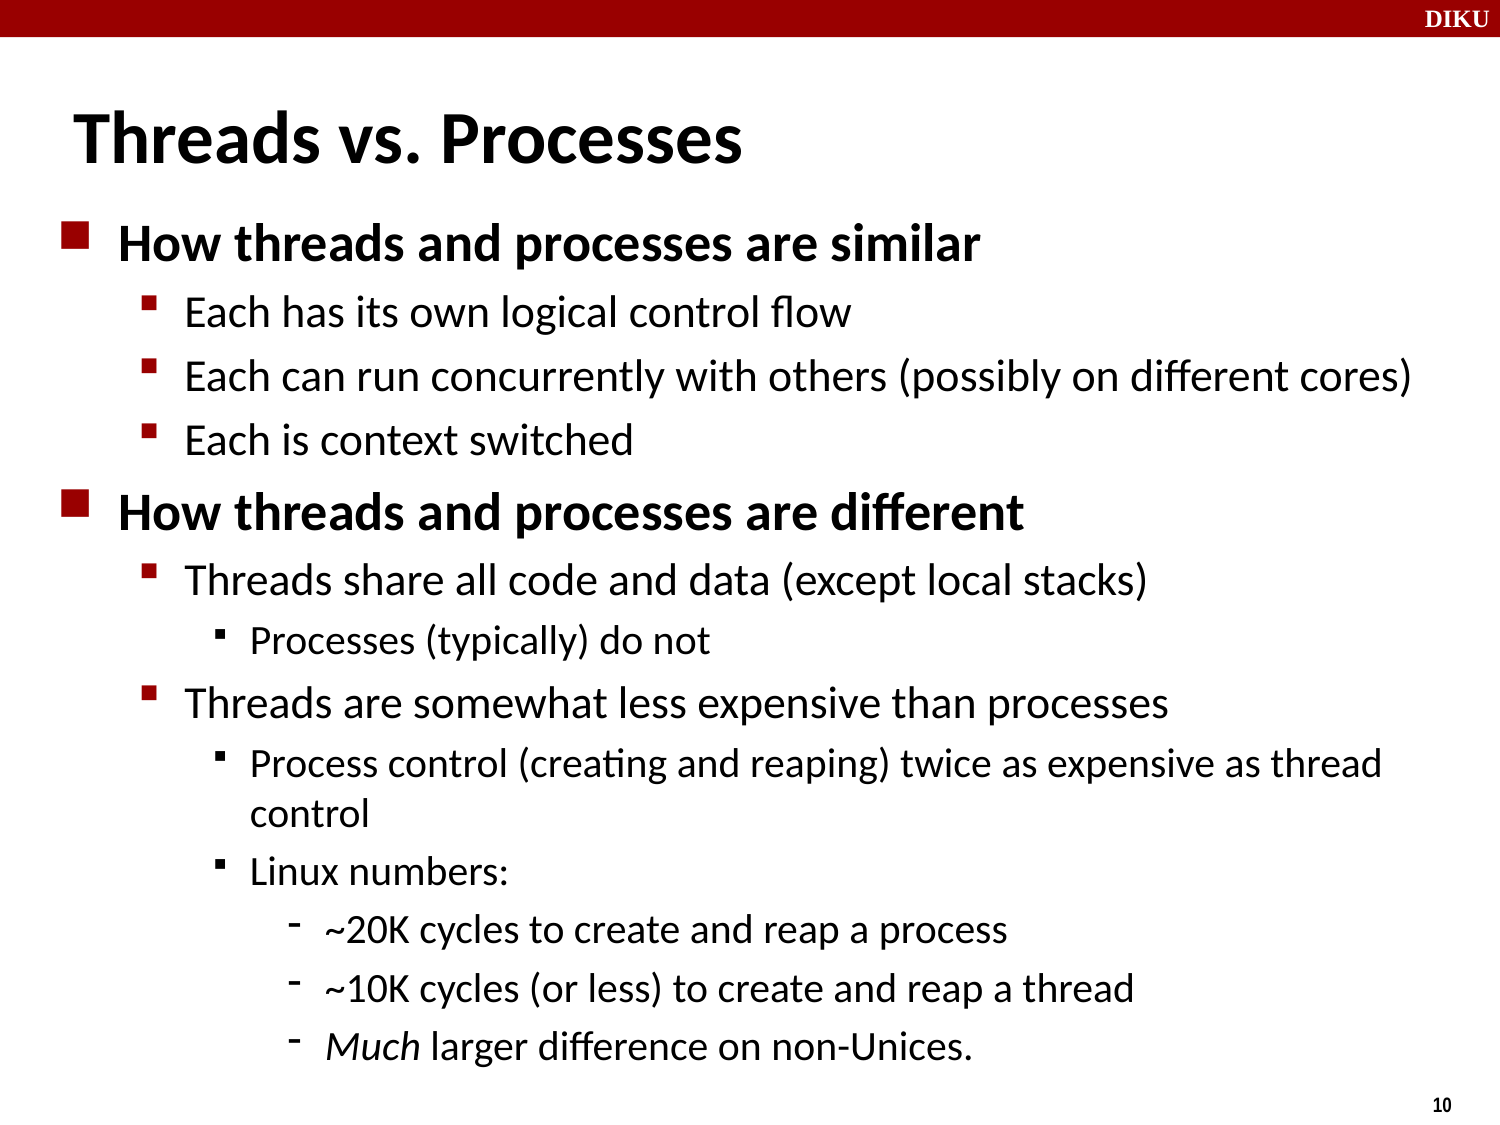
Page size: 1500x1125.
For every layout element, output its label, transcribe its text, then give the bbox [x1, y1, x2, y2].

text_box Threads vs. Processes [58, 71, 1304, 197]
text_box How threads and processes are similar Each has its own logical control flow Each can run concurrently with others (possibly on different cores) Each is context switched How threads and processes are different Threads share all code and data (except local stacks) Processes (typically) do not Threads are somewhat less expensive than processes Process control (creating and reaping) twice as expensive as thread control Linux numbers: ~20K cycles to create and reap a process ~10K cycles (or less) to create and reap a thread Much larger difference on non-Unices. [47, 200, 1463, 1078]
